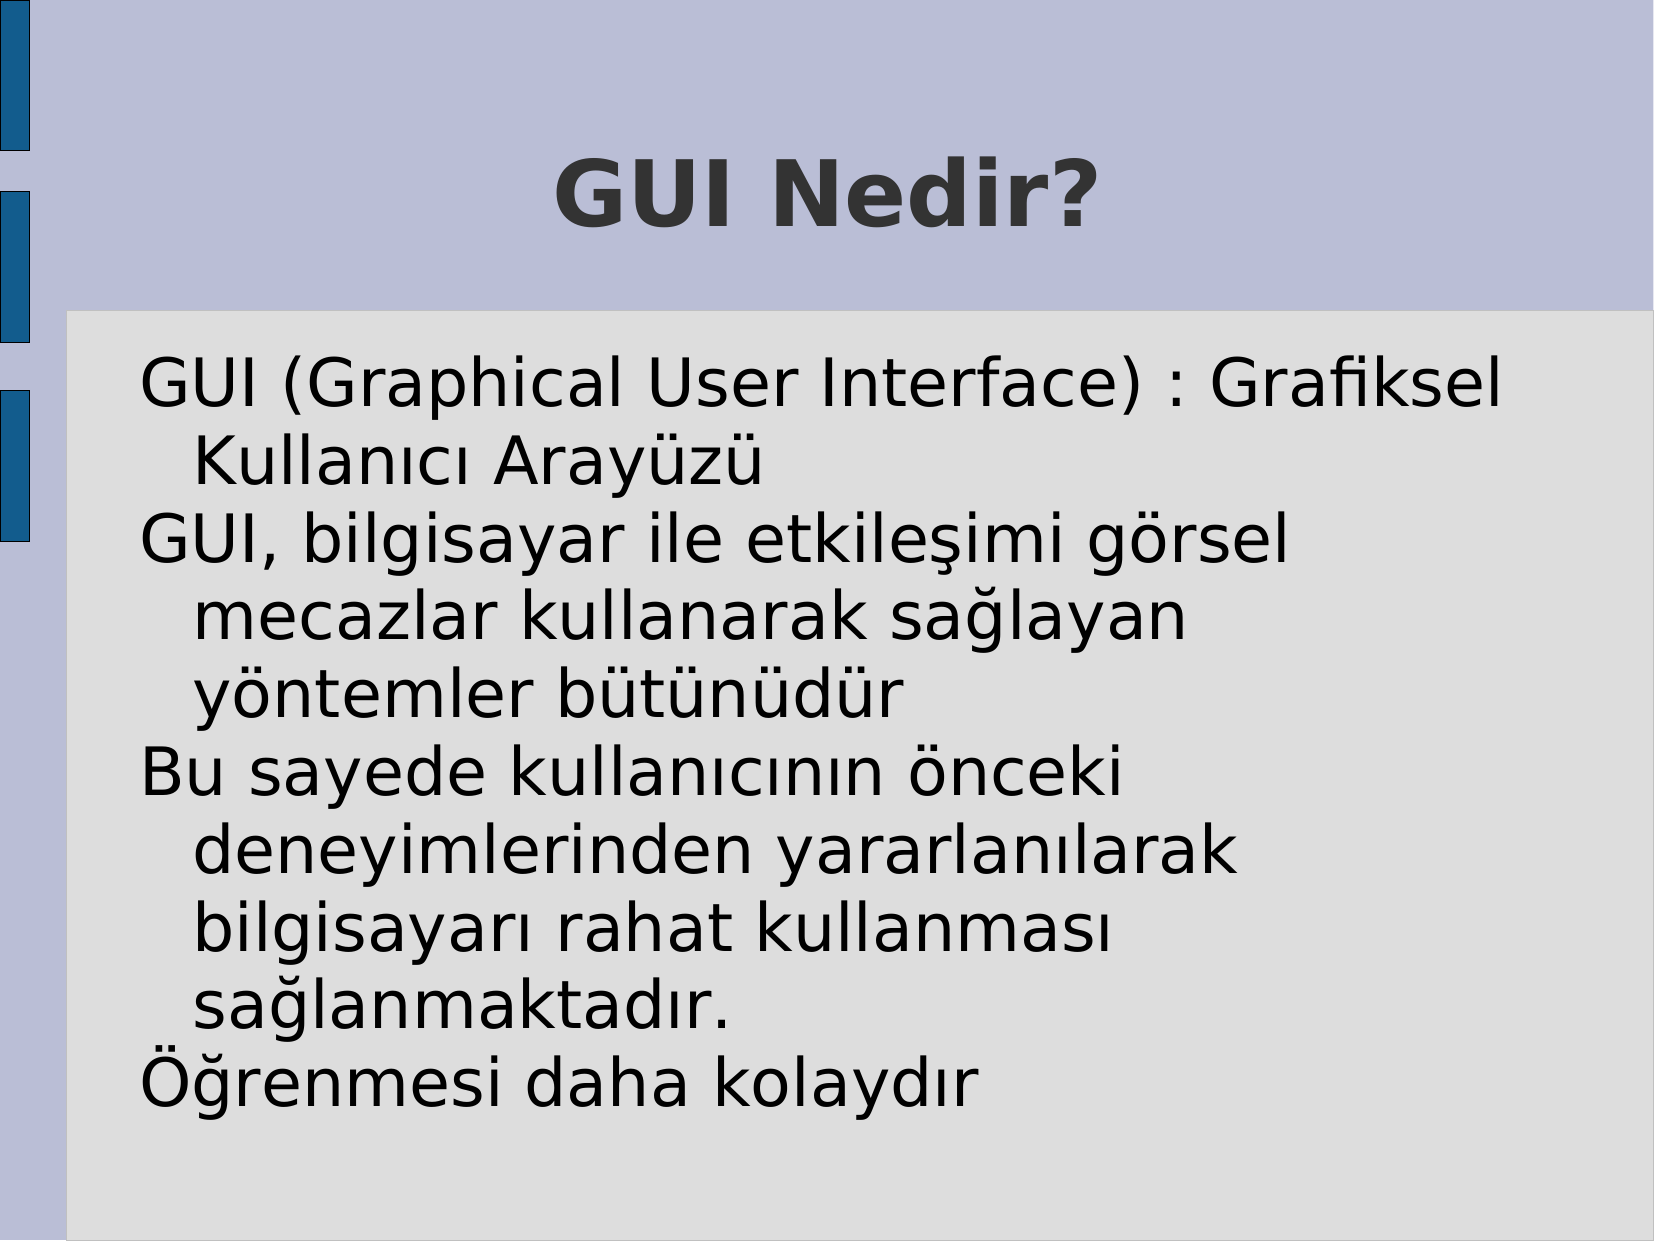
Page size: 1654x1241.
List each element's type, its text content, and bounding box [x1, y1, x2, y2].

title GUI Nedir? [121, 91, 1534, 299]
list GUI (Graphical User Interface) : Grafiksel Kullanıcı Arayüzü GUI, bilgisayar ile etkileşimi görsel mecazlar kullanarak sağlayan yöntemler bütünüdür Bu sayede kullanıcının önceki deneyimlerinden yararlanılarak bilgisayarı rahat kullanması sağlanmaktadır. Öğrenmesi daha kolaydır [121, 344, 1534, 1127]
